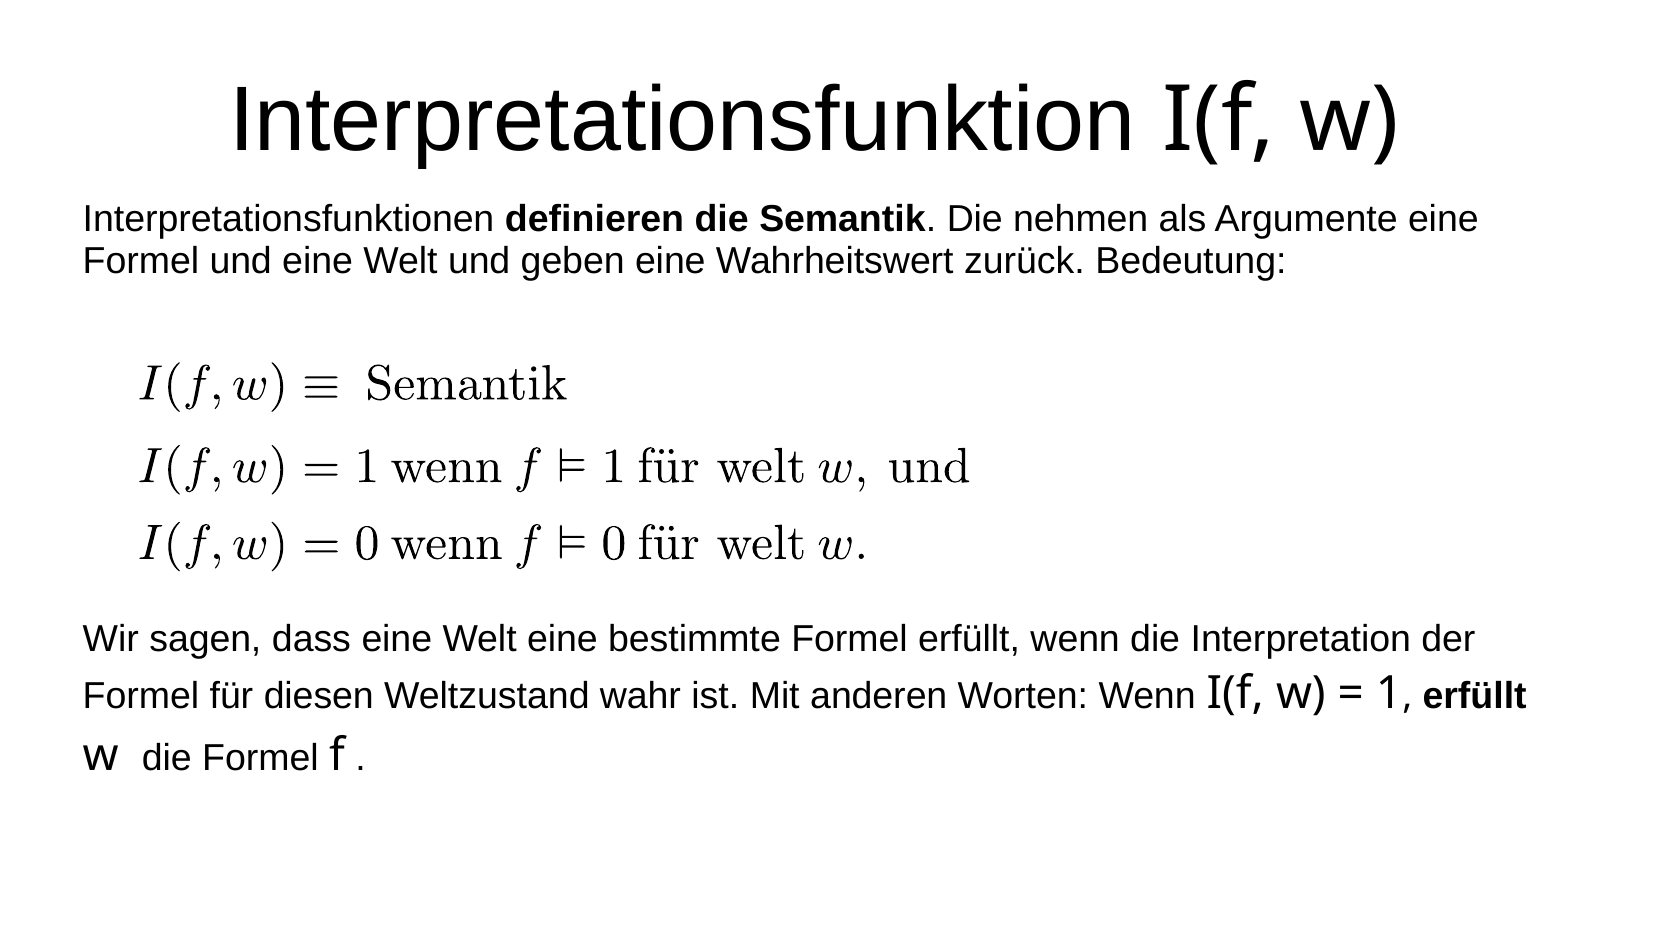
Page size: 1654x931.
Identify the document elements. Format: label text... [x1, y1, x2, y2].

text_box [139, 362, 567, 412]
subtitle Interpretationsfunktionen definieren die Semantik. Die nehmen als Argumente eine Formel und eine Welt und geben eine Wahrheitswert zurück. Bedeutung: Wir sagen, dass eine Welt eine bestimmte Formel erfüllt, wenn die Interpretation der Formel für diesen Weltzustand wahr ist. Mit anderen Worten: Wenn I(f, w) = 1, erfüllt w die Formel f . [82, 206, 1571, 901]
text_box [139, 444, 970, 495]
title Interpretationsfunktion I(f, w) [82, 37, 1571, 193]
text_box [139, 521, 864, 572]
